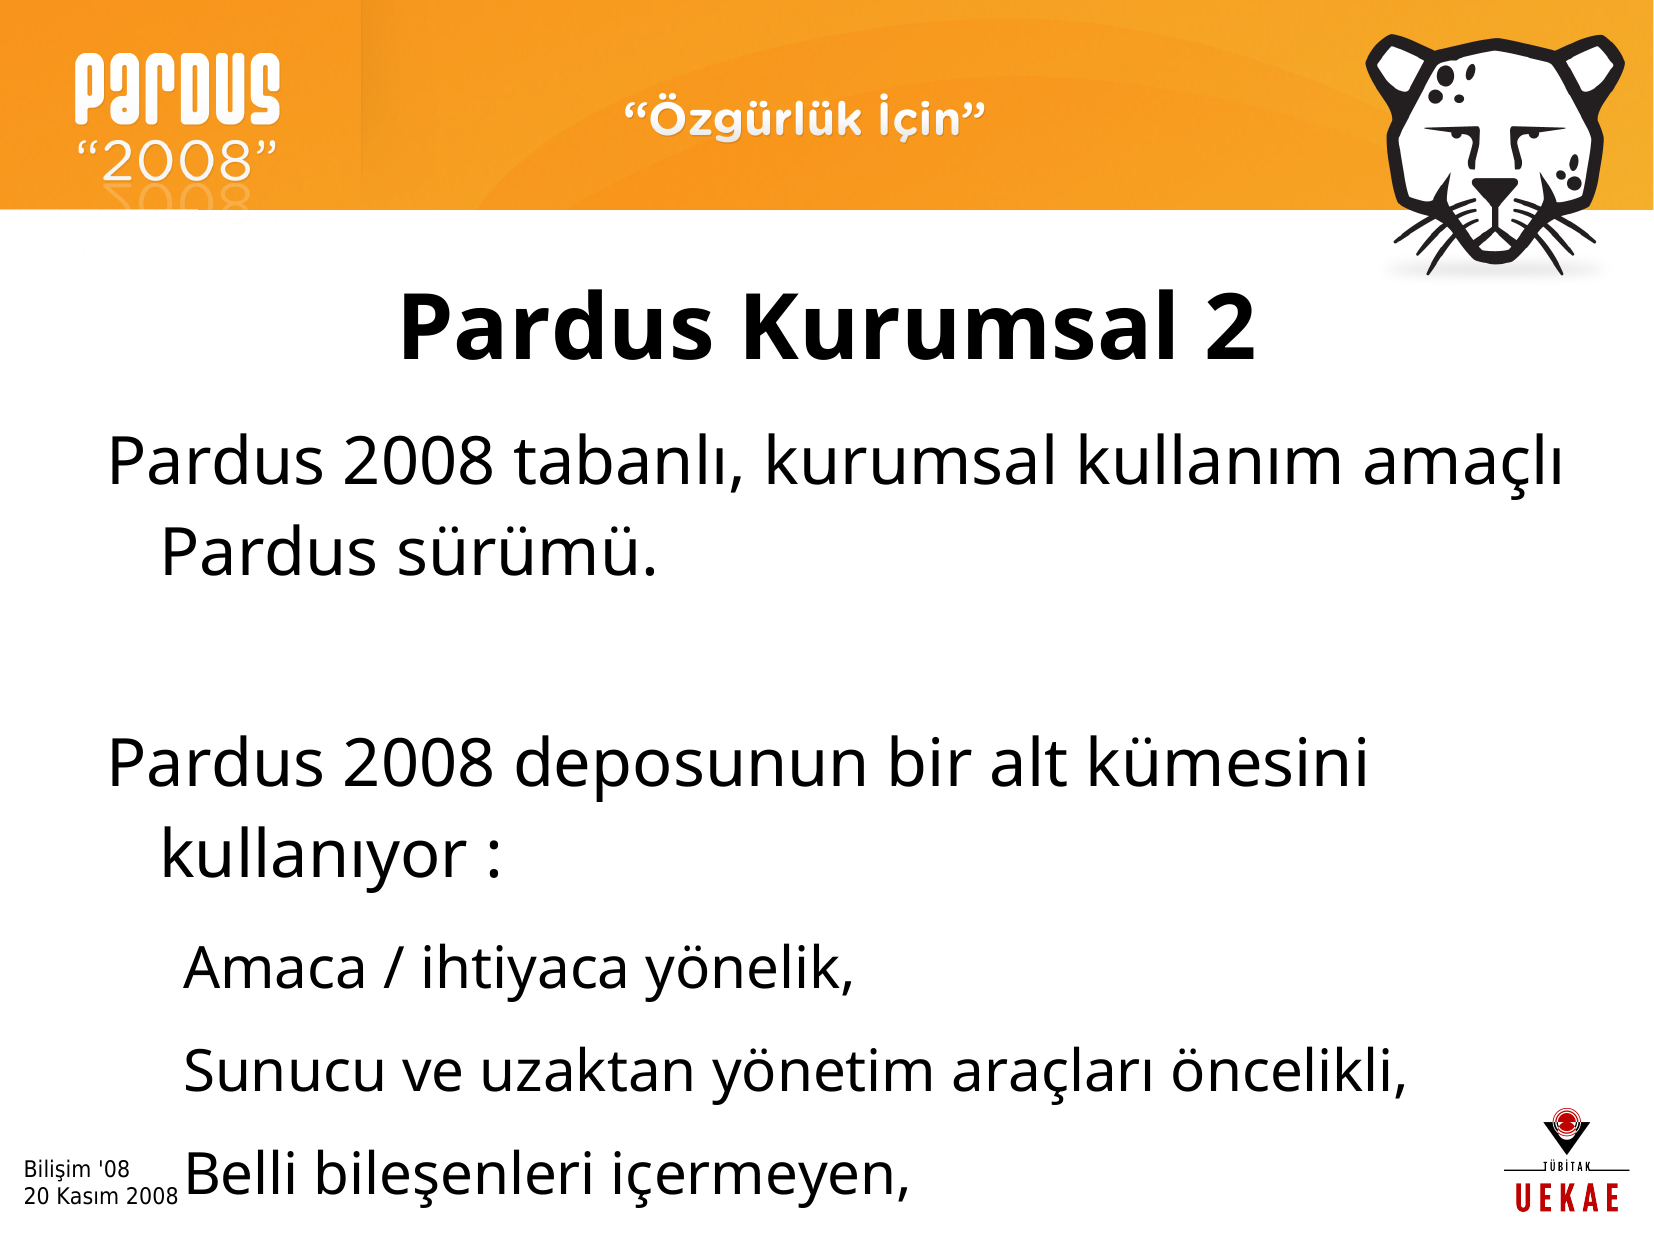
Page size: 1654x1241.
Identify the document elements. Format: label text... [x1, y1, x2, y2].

title Pardus Kurumsal 2 [82, 220, 1571, 428]
picture [1500, 1104, 1634, 1215]
list Pardus 2008 tabanlı, kurumsal kullanım amaçlı Pardus sürümü. Pardus 2008 deposunun bir alt kümesini kullanıyor : Amaca / ihtiyaca yönelik, Sunucu ve uzaktan yönetim araçları öncelikli, Belli bileşenleri içermeyen, Özelleştirilmiş bir paket deposu. [88, 413, 1571, 1204]
picture [0, 0, 1654, 293]
